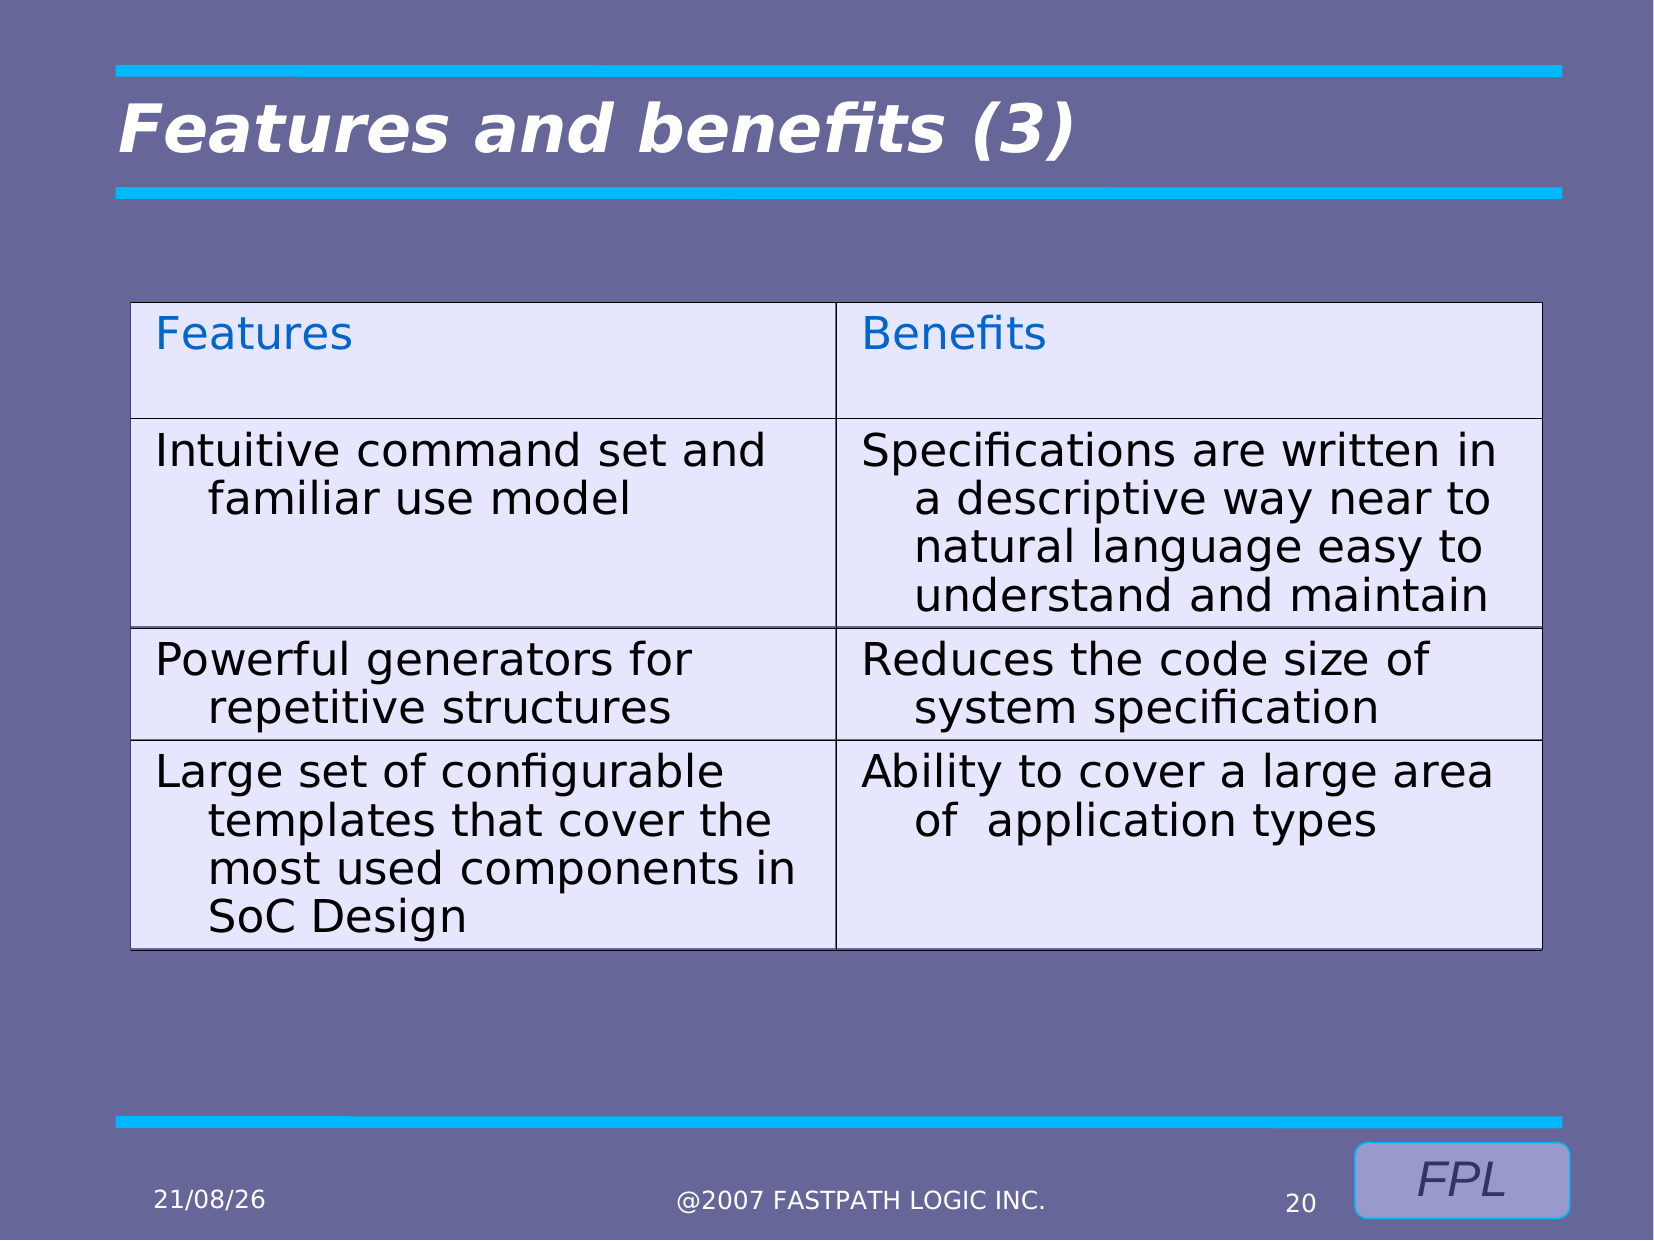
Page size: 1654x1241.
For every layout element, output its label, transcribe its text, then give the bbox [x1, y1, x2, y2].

chart [130, 302, 1544, 1089]
title Features and benefits (3) [118, 41, 1531, 219]
